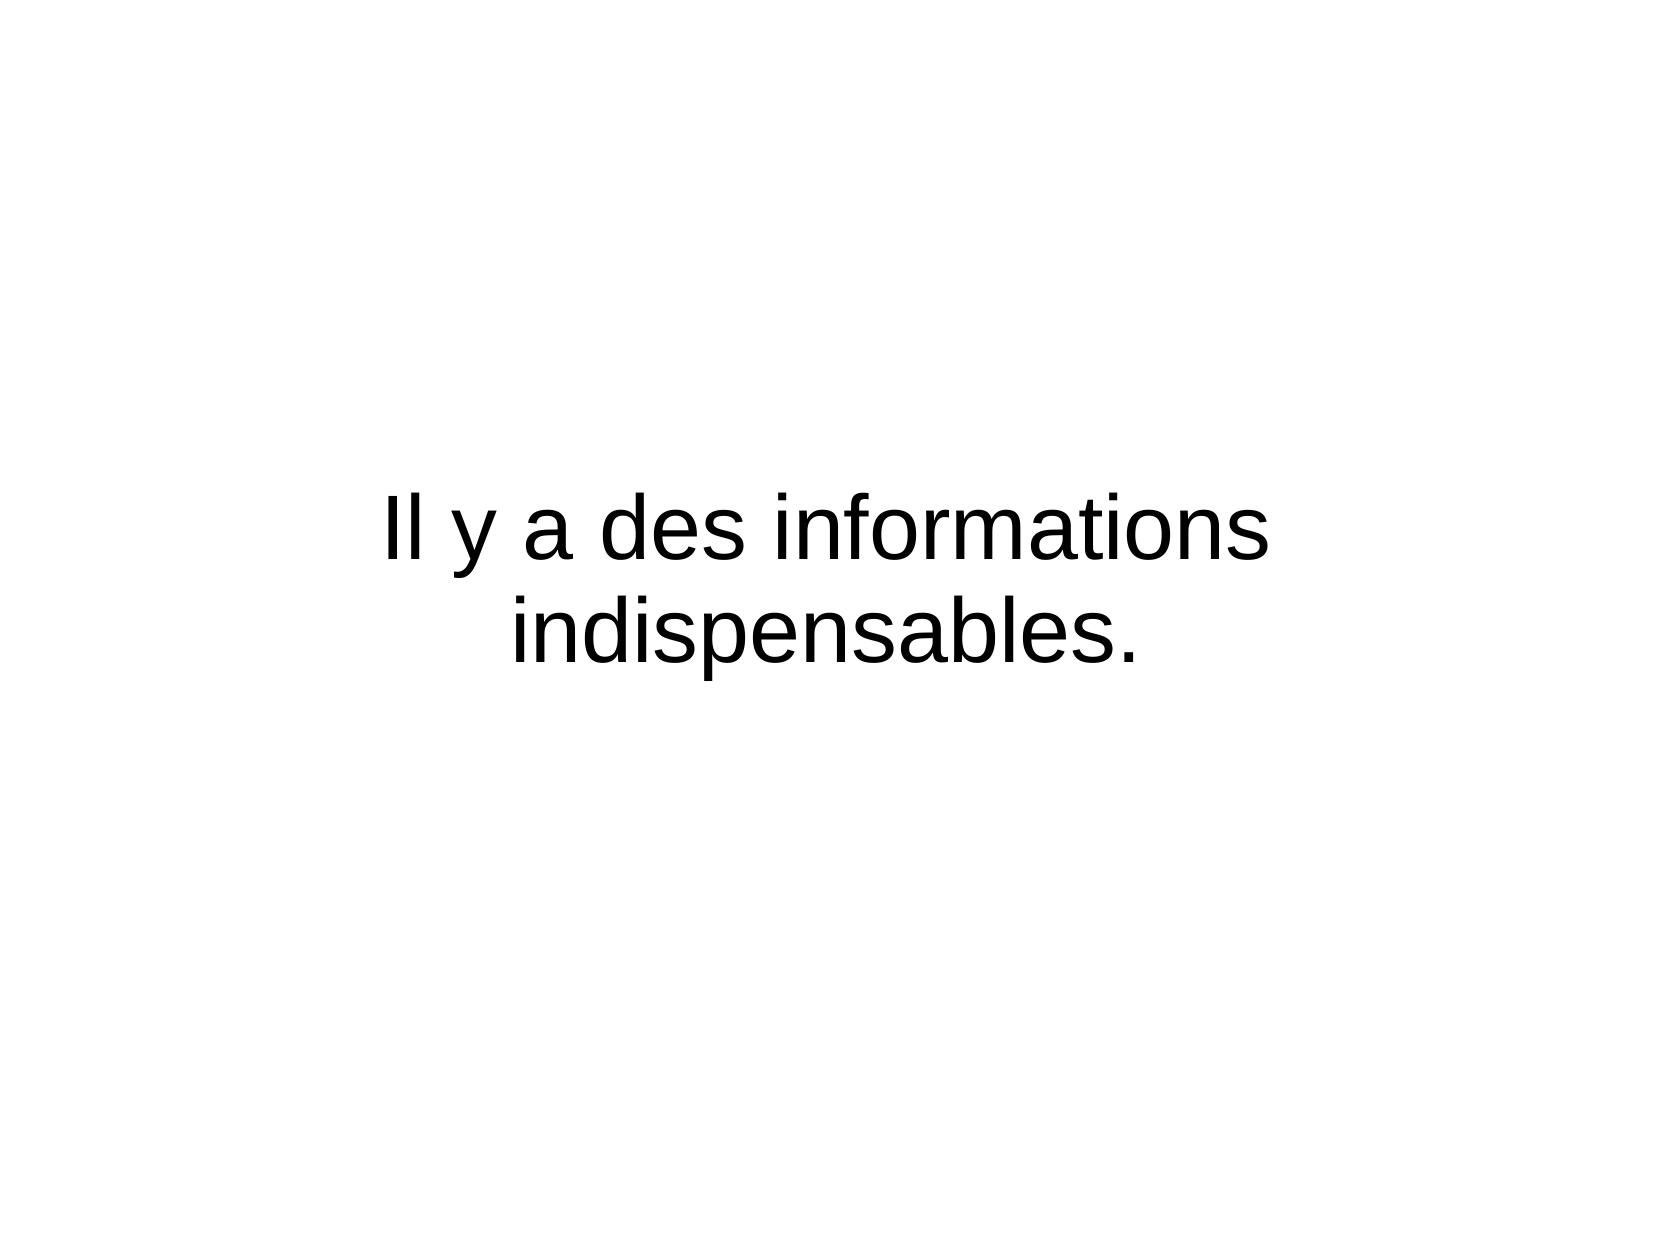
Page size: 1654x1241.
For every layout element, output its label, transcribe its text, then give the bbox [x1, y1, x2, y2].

subtitle Il y a des informations indispensables. [82, 49, 1571, 1109]
